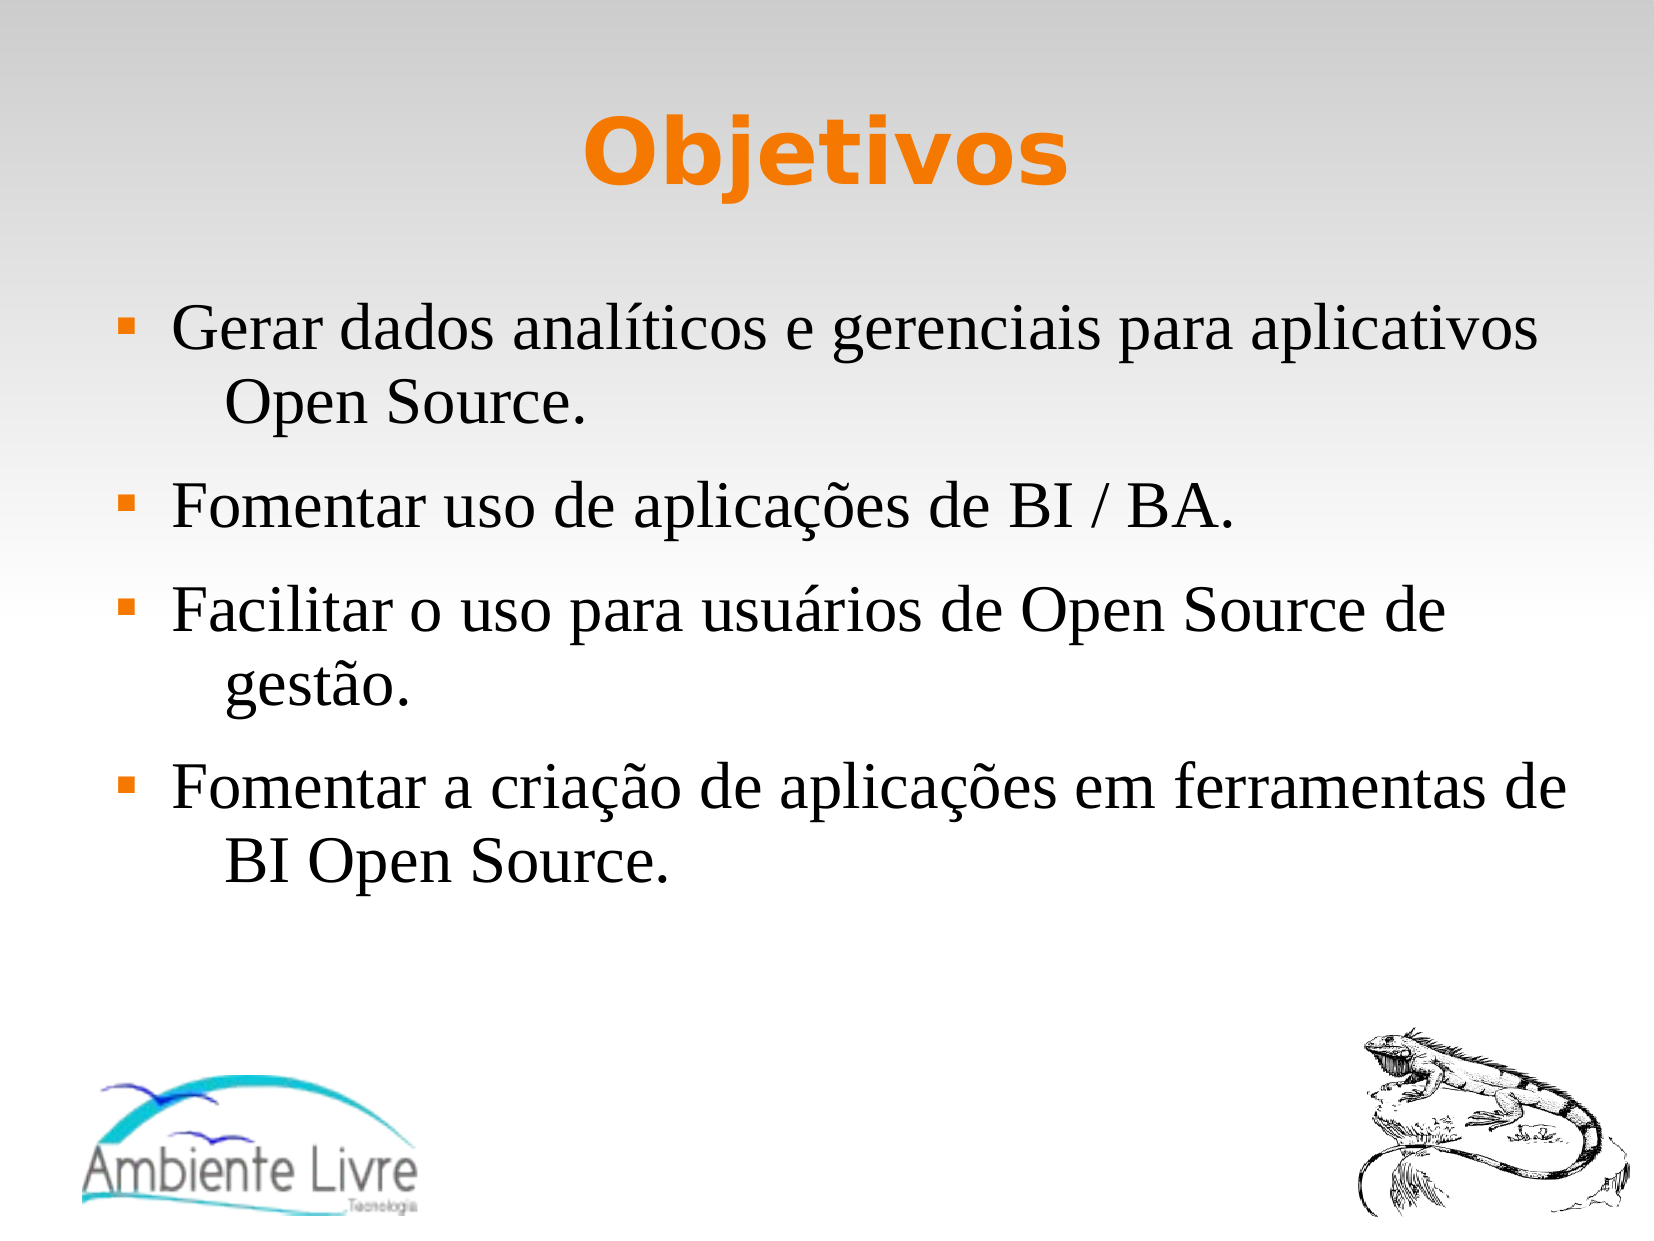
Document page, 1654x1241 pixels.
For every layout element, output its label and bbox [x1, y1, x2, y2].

picture [82, 1075, 426, 1216]
picture [1358, 1027, 1630, 1217]
